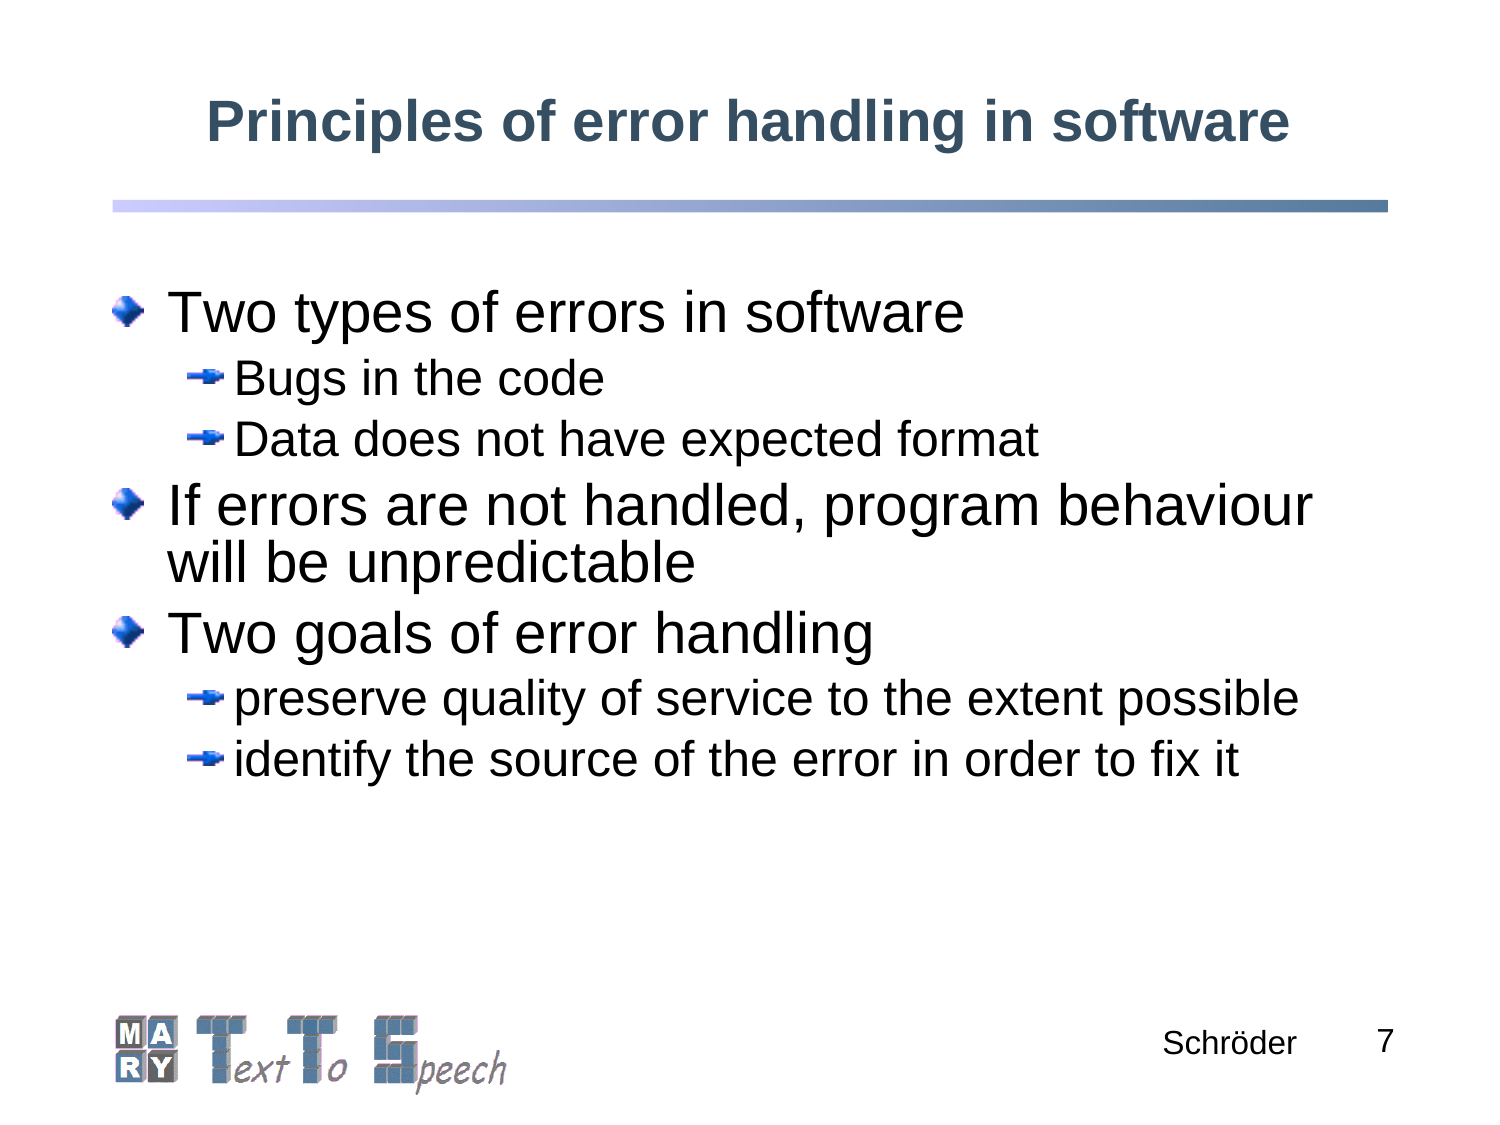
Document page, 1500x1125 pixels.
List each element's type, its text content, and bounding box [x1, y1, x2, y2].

picture [112, 1012, 507, 1096]
list Two types of errors in software Bugs in the code Data does not have expected format If errors are not handled, program behaviour will be unpredictable Two goals of error handling preserve quality of service to the extent possible identify the source of the error in order to fix it [112, 287, 1387, 997]
title Principles of error handling in software [112, 57, 1387, 193]
